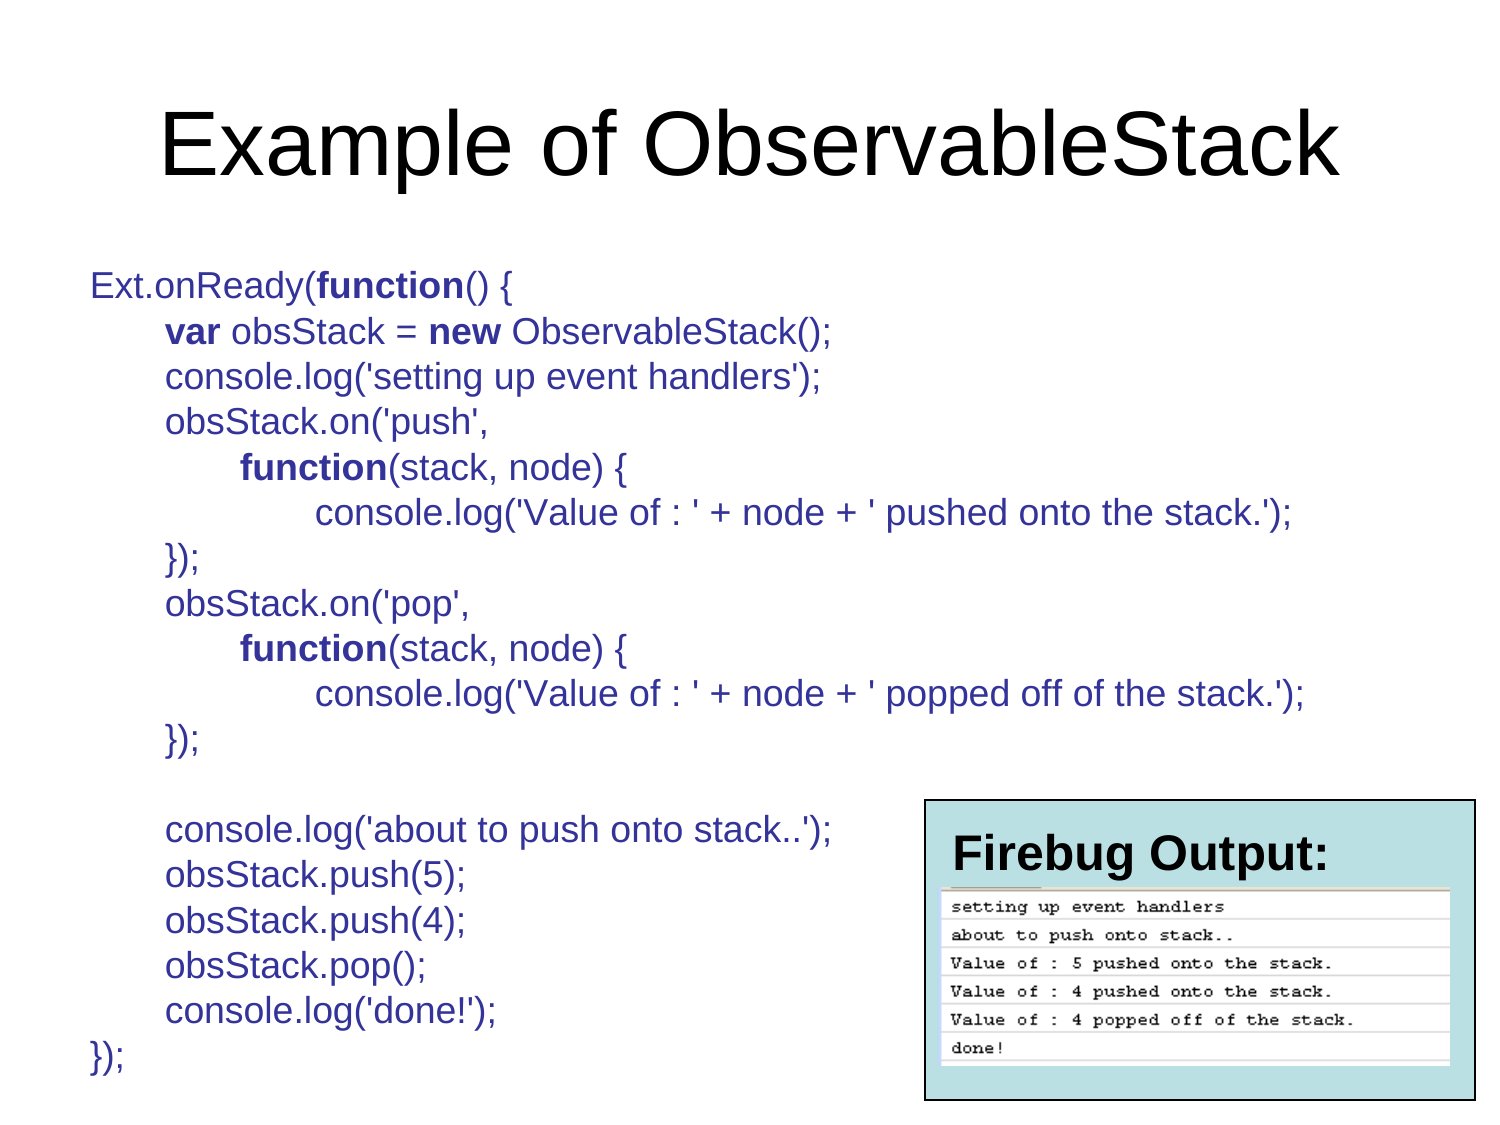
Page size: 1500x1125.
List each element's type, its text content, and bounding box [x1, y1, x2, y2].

list Ext.onReady(function() { var obsStack = new ObservableStack(); console.log('setting up event handlers'); obsStack.on('push', function(stack, node) { console.log('Value of : ' + node + ' pushed onto the stack.'); }); obsStack.on('pop', function(stack, node) { console.log('Value of : ' + node + ' popped off of the stack.'); }); console.log('about to push onto stack..'); obsStack.push(5); obsStack.push(4); obsStack.pop(); console.log('done!'); }); [75, 262, 1426, 1084]
title Example of ObservableStack [75, 45, 1426, 233]
text_box [924, 800, 1476, 1101]
text_box Firebug Output: [937, 812, 1463, 888]
picture [937, 888, 1450, 1066]
